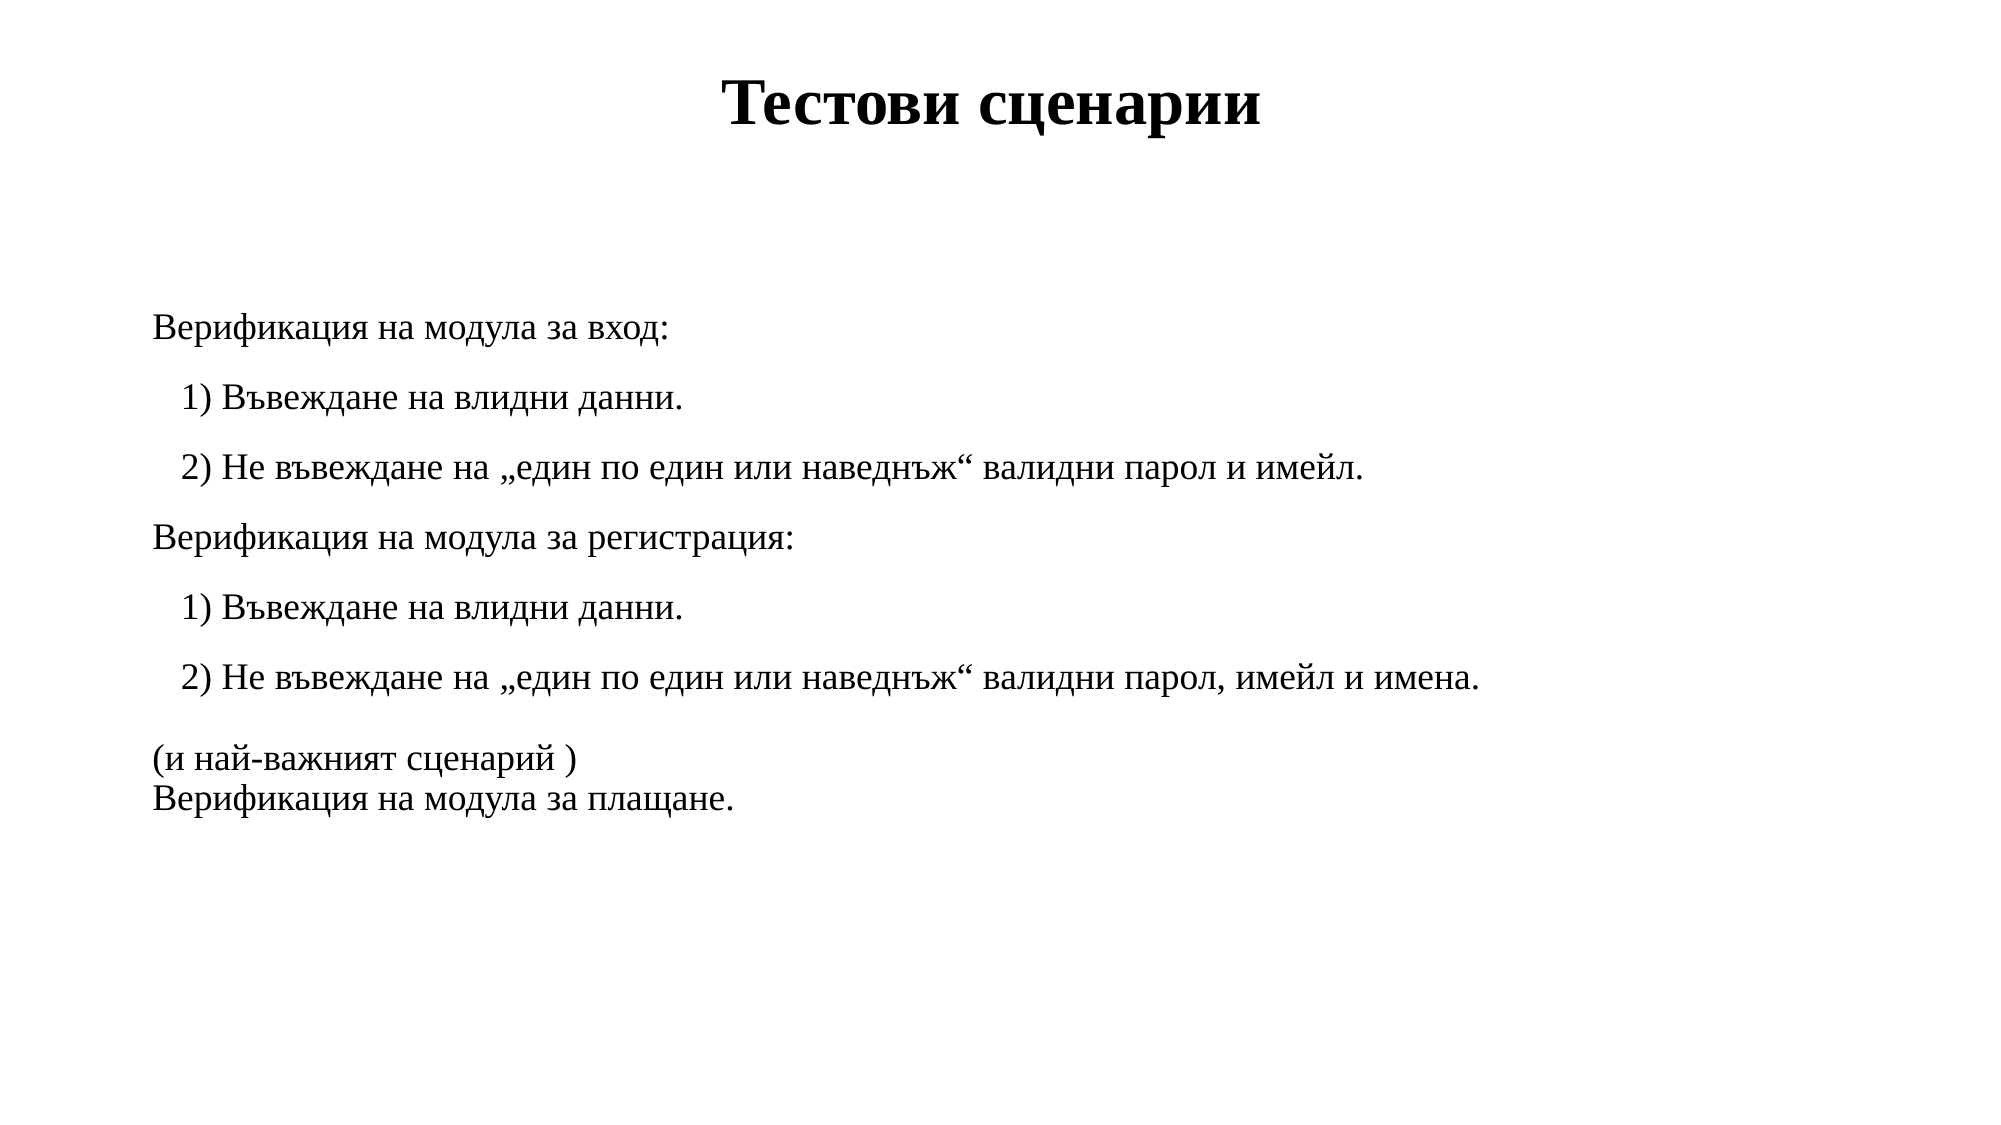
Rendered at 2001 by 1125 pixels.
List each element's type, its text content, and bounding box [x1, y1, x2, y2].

title Тестови сценарии [137, 59, 1863, 278]
list Верификация на модула за вход: 1) Въвеждане на влидни данни. 2) Не въвеждане на „един по един или наведнъж“ валидни парол и имейл. Верификация на модула за регистрация: 1) Въвеждане на влидни данни. 2) Не въвеждане на „един по един или наведнъж“ валидни парол, имейл и имена. (и най-важният сценарий ) Верификация на модула за плащане. [137, 299, 1863, 1014]
